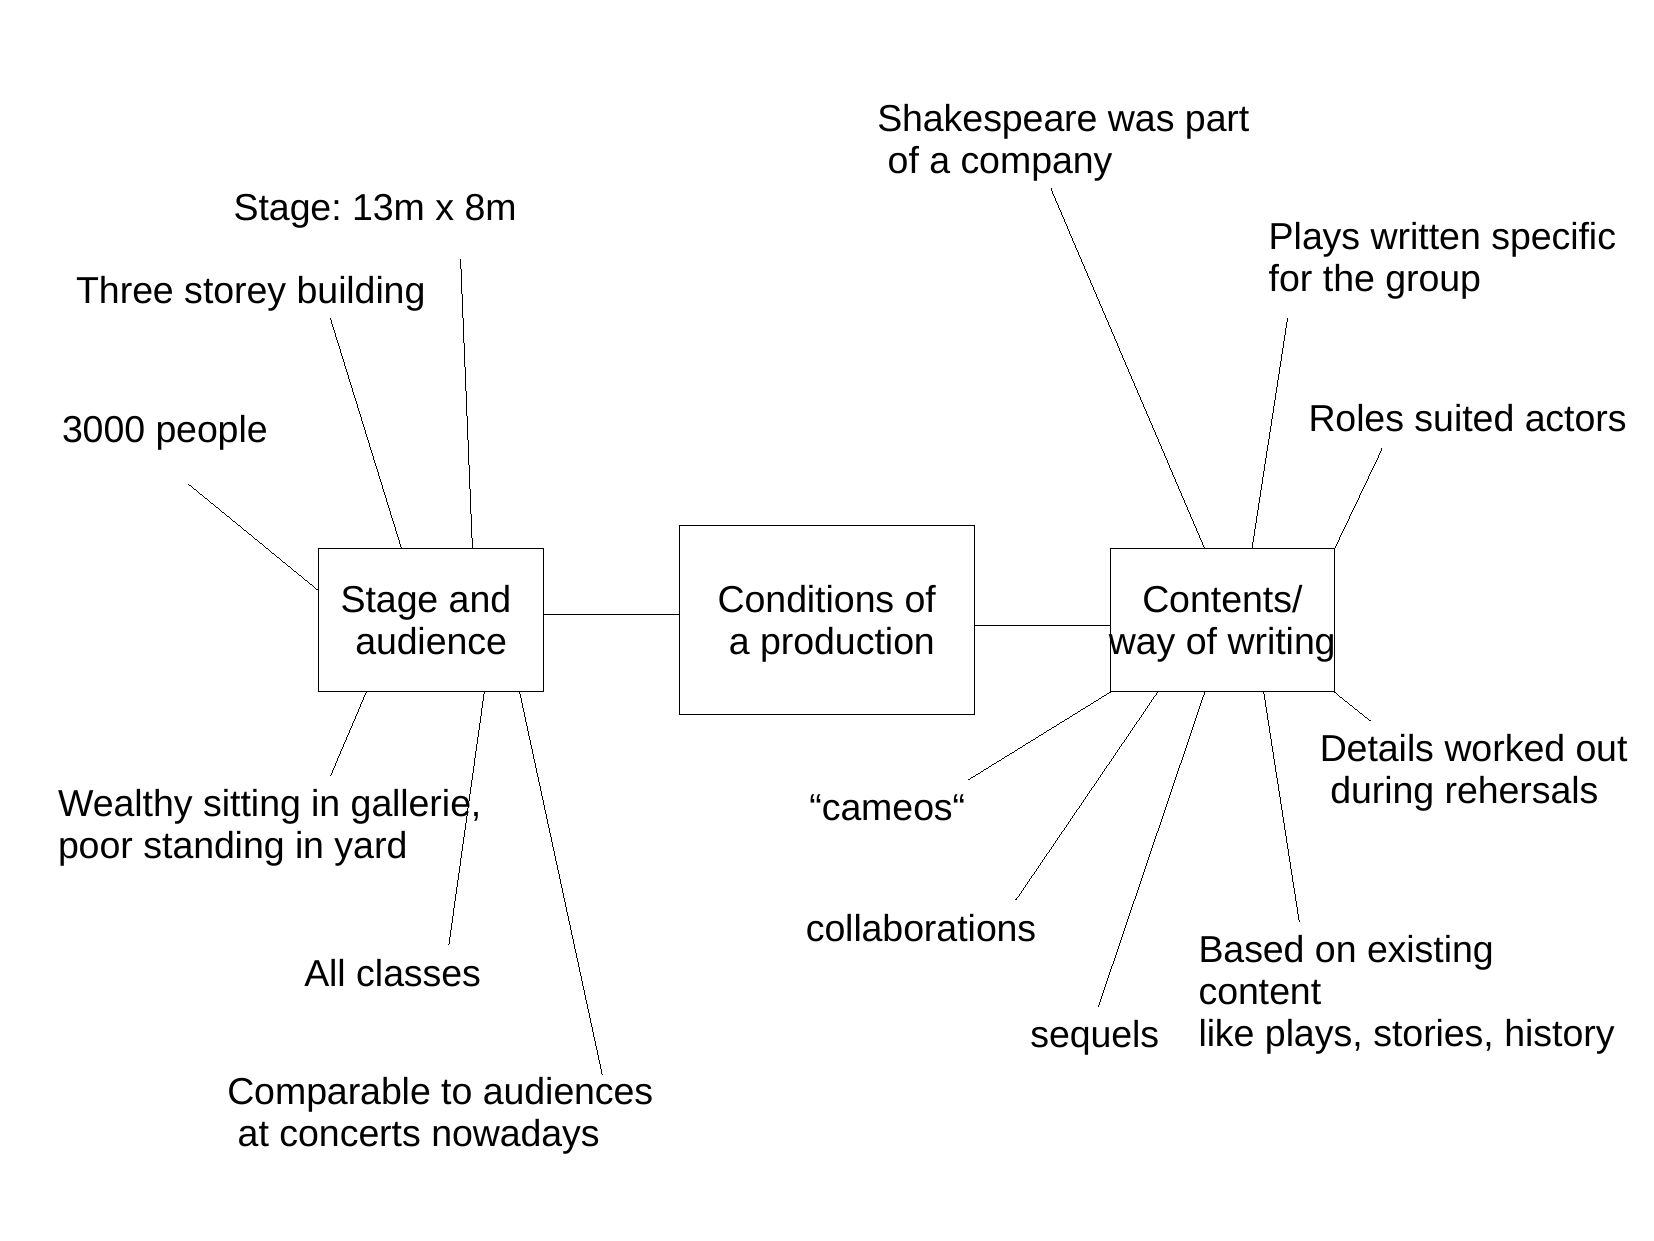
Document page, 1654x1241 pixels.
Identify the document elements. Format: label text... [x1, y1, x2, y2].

text_box Comparable to audiences at concerts nowadays [212, 1062, 679, 1162]
text_box Stage: 13m x 8m [218, 179, 532, 237]
text_box Details worked out during rehersals [1305, 720, 1642, 820]
text_box Roles suited actors [1293, 389, 1642, 485]
text_box collaborations [791, 899, 1052, 957]
text_box 3000 people [47, 401, 283, 459]
text_box Stage and audience [318, 548, 544, 692]
text_box Three storey building [61, 262, 440, 319]
text_box Wealthy sitting in gallerie, poor standing in yard [43, 775, 497, 875]
text_box Contents/ way of writing [1110, 548, 1335, 692]
text_box All classes [289, 944, 497, 1002]
text_box Plays written specific for the group [1254, 208, 1630, 308]
text_box Based on existing content like plays, stories, history [1183, 921, 1642, 1021]
text_box sequels [1015, 1006, 1175, 1063]
text_box Conditions of a production [679, 525, 975, 715]
text_box Shakespeare was part of a company [862, 90, 1264, 189]
text_box “cameos“ [794, 779, 981, 837]
